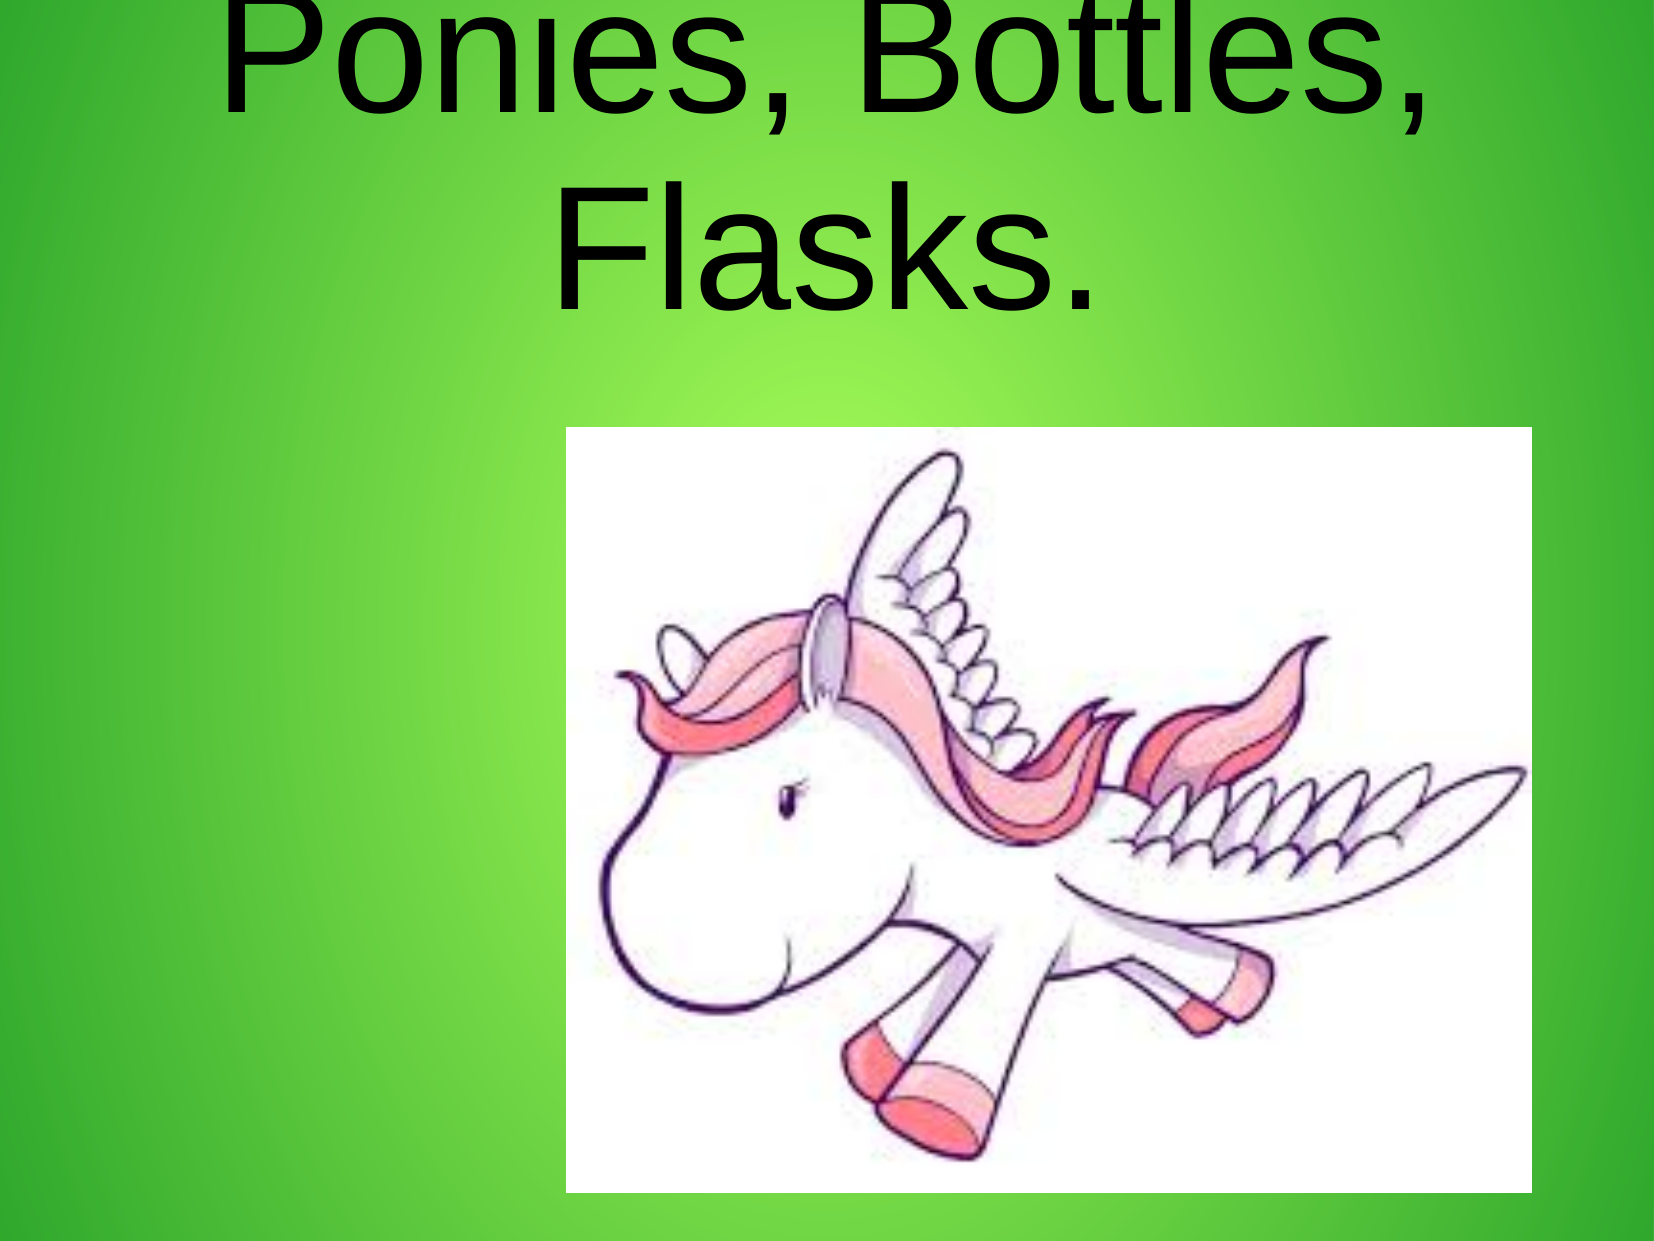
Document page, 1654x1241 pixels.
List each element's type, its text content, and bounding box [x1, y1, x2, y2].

title Ponies, Bottles, Flasks. [82, 0, 1571, 347]
picture [566, 427, 1532, 1193]
